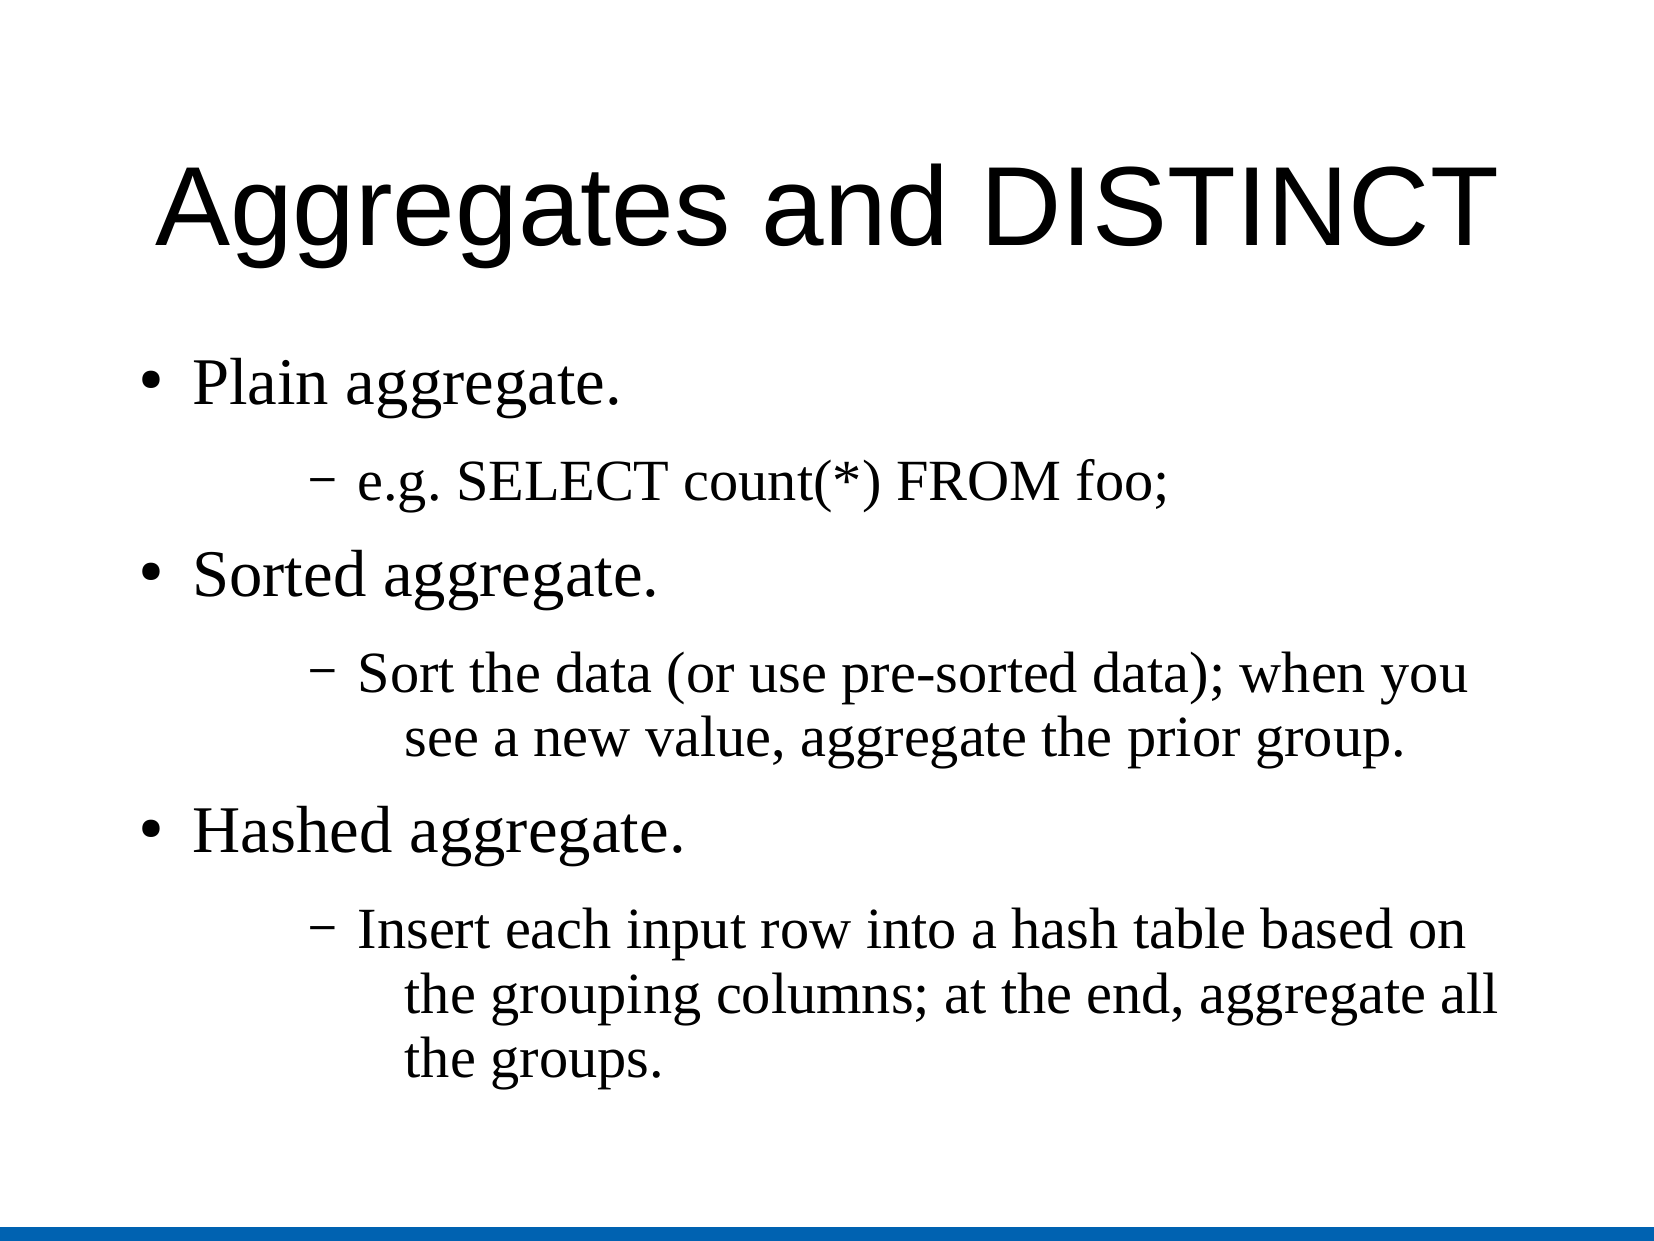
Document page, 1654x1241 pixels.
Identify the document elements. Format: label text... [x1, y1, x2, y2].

title Aggregates and DISTINCT [121, 102, 1533, 311]
list Plain aggregate. e.g. SELECT count(*) FROM foo; Sorted aggregate. Sort the data (or use pre-sorted data); when you see a new value, aggregate the prior group. Hashed aggregate. Insert each input row into a hash table based on the grouping columns; at the end, aggregate all the groups. [121, 344, 1533, 1147]
